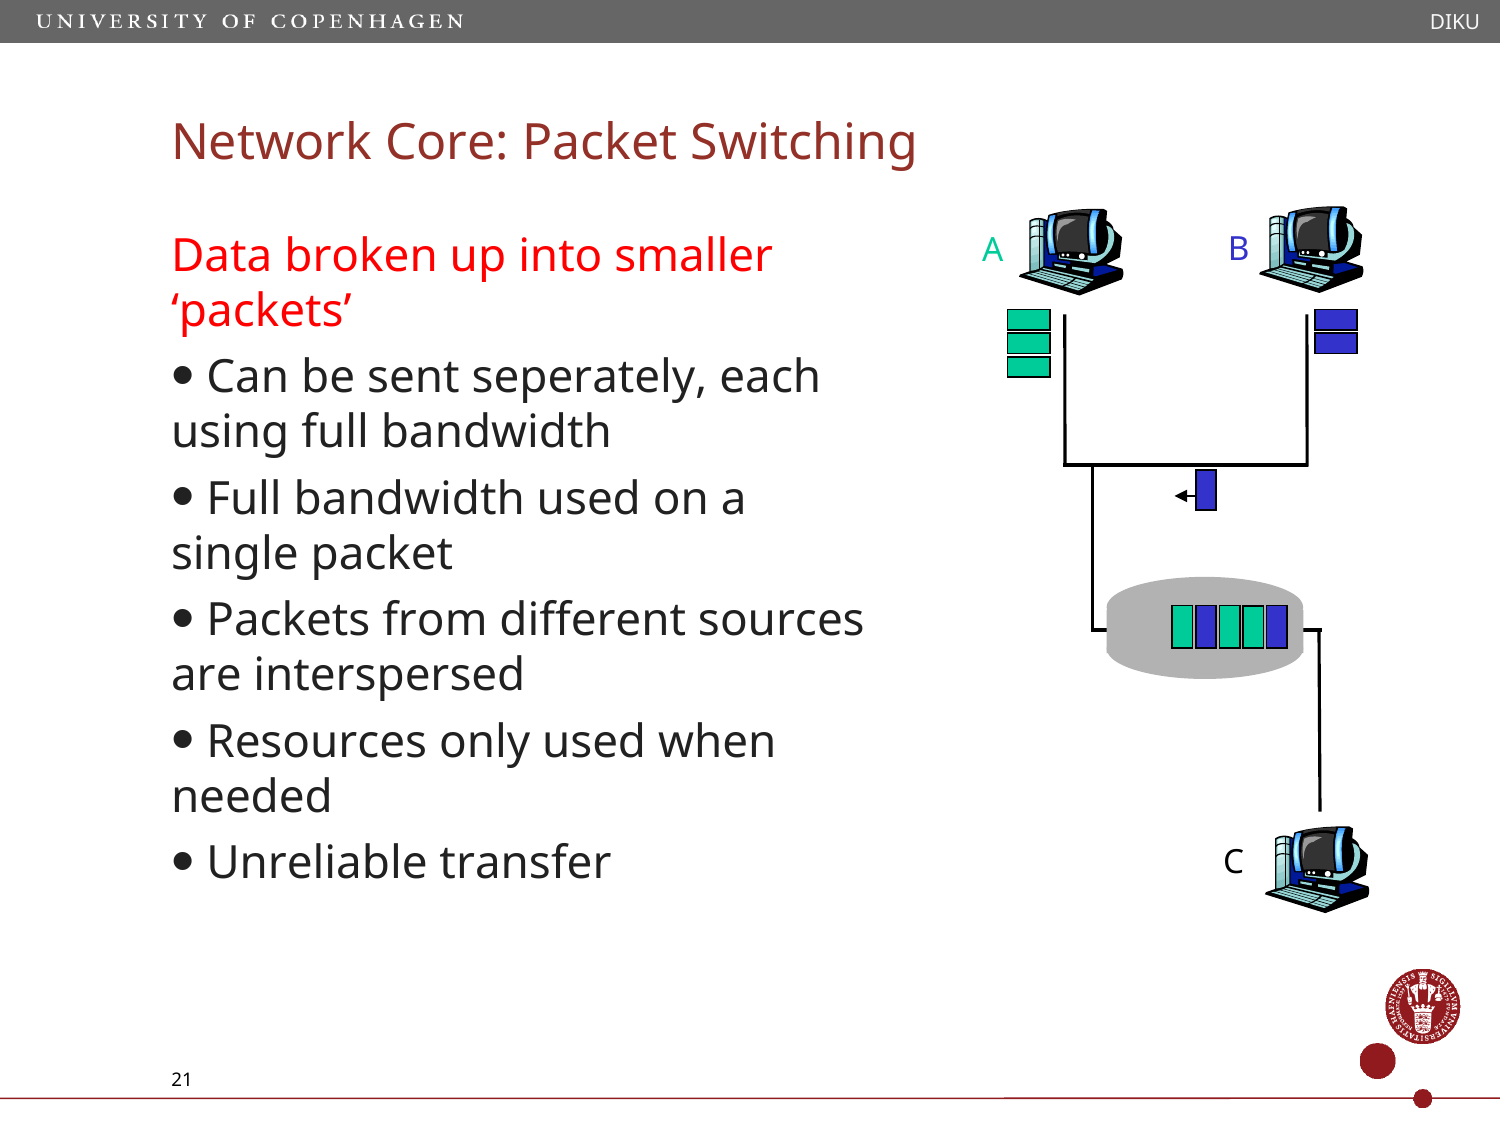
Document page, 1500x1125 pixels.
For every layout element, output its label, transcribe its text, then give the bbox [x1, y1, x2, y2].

text_box Network Core: Packet Switching [171, 75, 1329, 171]
text_box A [967, 220, 1019, 276]
text_box [1314, 333, 1358, 354]
text_box [1314, 309, 1358, 330]
text_box B [1213, 219, 1265, 275]
picture [1259, 205, 1366, 293]
text_box [1007, 356, 1051, 378]
text_box DIKU [469, 0, 1495, 43]
text_box Data broken up into smaller ‘packets’ Can be sent seperately, each using full bandwidth Full bandwidth used on a single packet Packets from different sources are interspersed Resources only used when needed Unreliable transfer [171, 225, 869, 900]
text_box <number> [171, 1067, 522, 1092]
text_box [1195, 469, 1217, 511]
text_box [1106, 576, 1304, 679]
picture [1018, 207, 1126, 296]
text_box C [1208, 832, 1260, 889]
picture [0, 825, 1500, 1122]
